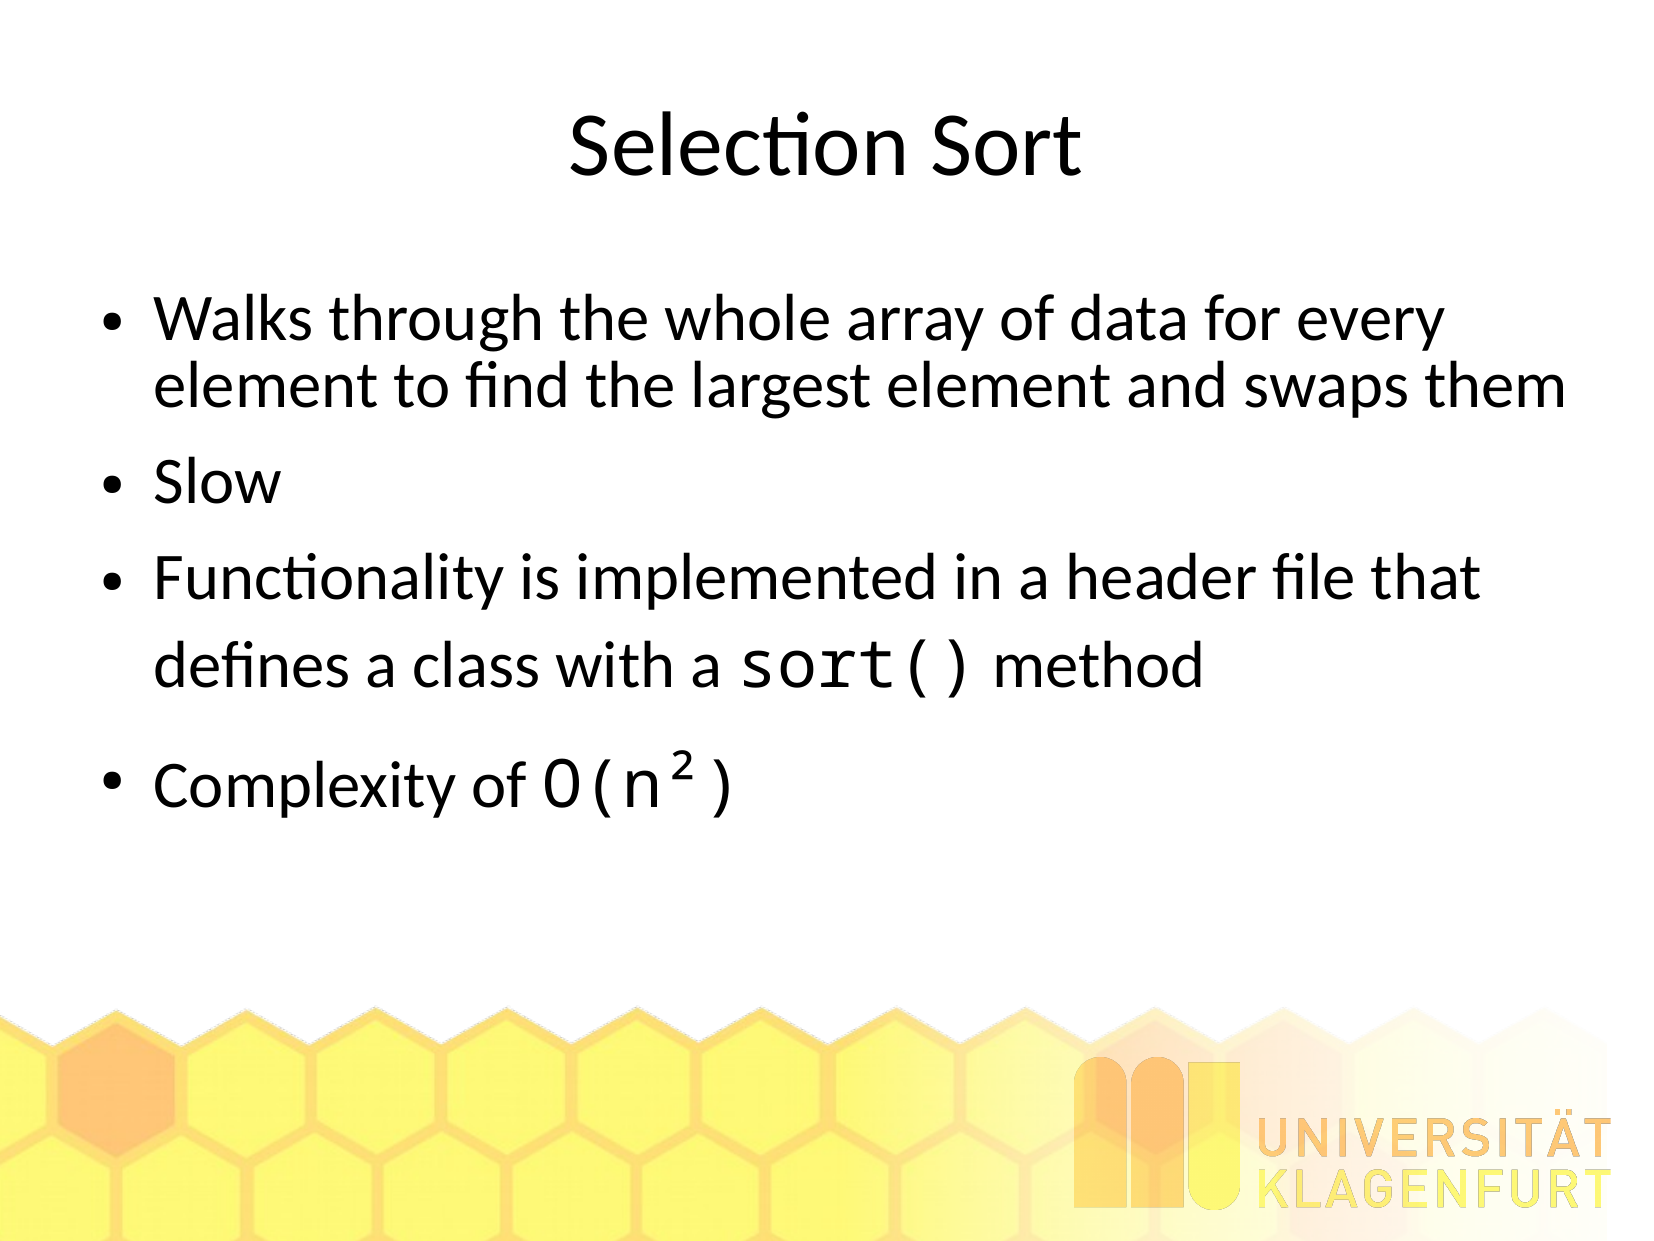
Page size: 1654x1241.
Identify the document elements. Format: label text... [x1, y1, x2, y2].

title Selection Sort [82, 49, 1571, 257]
picture [0, 1003, 1611, 1241]
list Walks through the whole array of data for every element to find the largest element and swaps them Slow Functionality is implemented in a header file that defines a class with a sort() method Complexity of O(n²) [82, 290, 1571, 1010]
